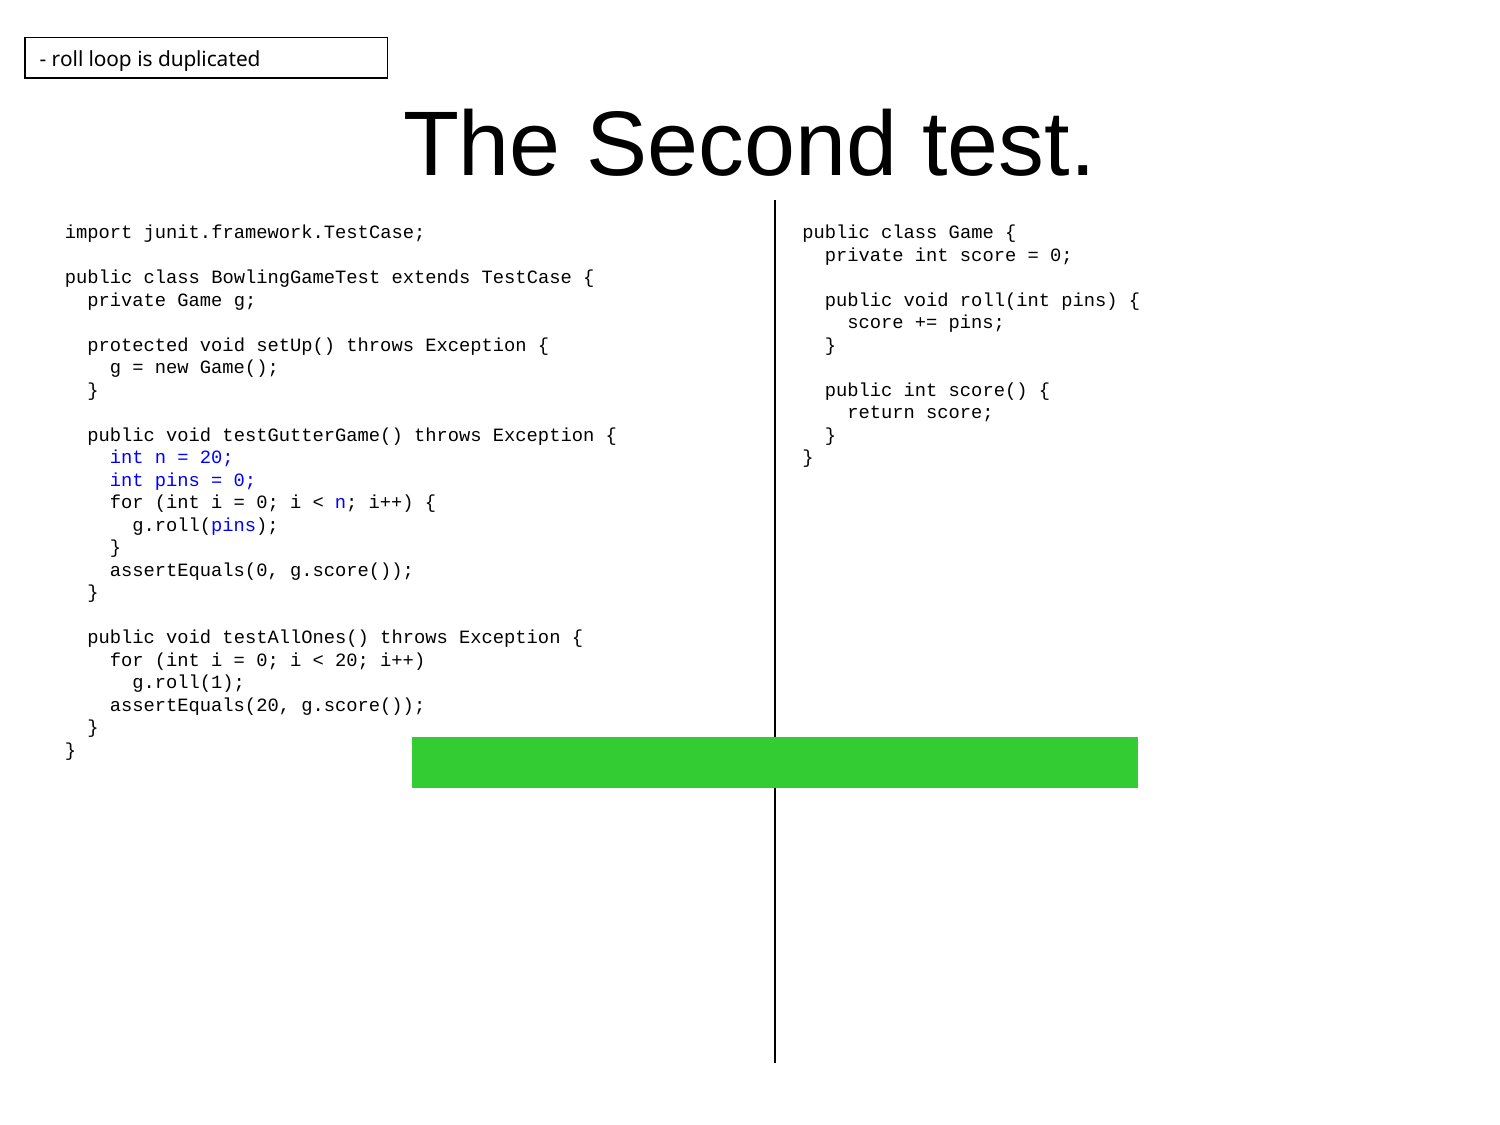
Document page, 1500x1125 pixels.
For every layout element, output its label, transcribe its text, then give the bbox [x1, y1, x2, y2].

text_box import junit.framework.TestCase; public class BowlingGameTest extends TestCase { private Game g; protected void setUp() throws Exception { g = new Game(); } public void testGutterGame() throws Exception { int n = 20; int pins = 0; for (int i = 0; i < n; i++) { g.roll(pins); } assertEquals(0, g.score()); } public void testAllOnes() throws Exception { for (int i = 0; i < 20; i++) g.roll(1); assertEquals(20, g.score()); } } [50, 212, 713, 768]
title The Second test. [75, 45, 1426, 233]
text_box - roll loop is duplicated [24, 37, 388, 78]
text_box public class Game { private int score = 0; public void roll(int pins) { score += pins; } public int score() { return score; } } [787, 212, 1451, 498]
text_box [412, 737, 1138, 788]
